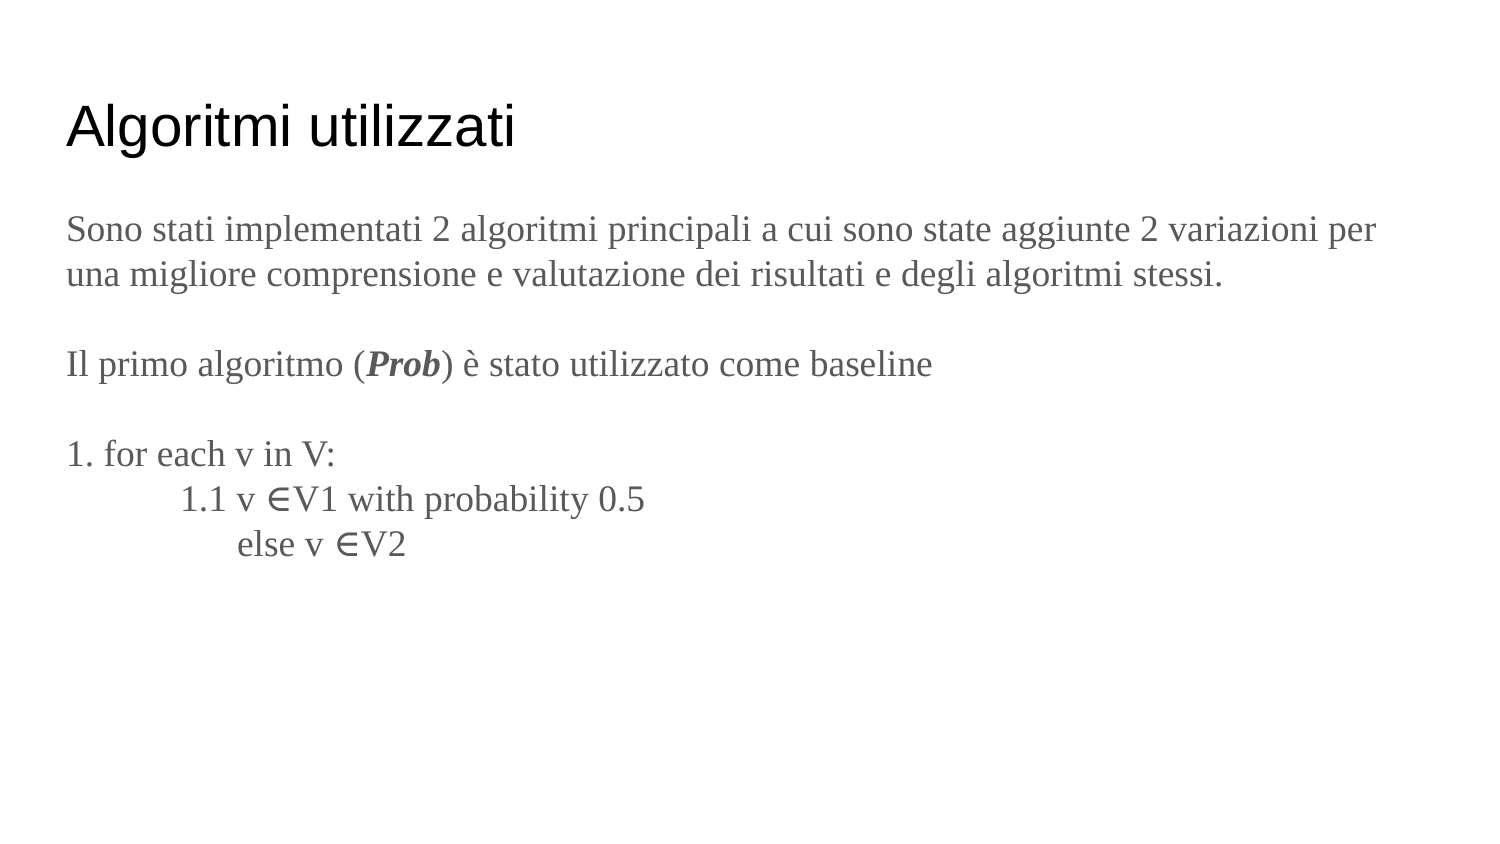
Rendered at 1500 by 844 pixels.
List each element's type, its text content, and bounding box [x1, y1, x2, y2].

list Sono stati implementati 2 algoritmi principali a cui sono state aggiunte 2 variazioni per una migliore comprensione e valutazione dei risultati e degli algoritmi stessi. Il primo algoritmo (Prob) è stato utilizzato come baseline 1. for each v in V: 1.1 v ∈V1 with probability 0.5 else v ∈V2 [51, 189, 1449, 750]
title Algoritmi utilizzati [51, 72, 1449, 167]
